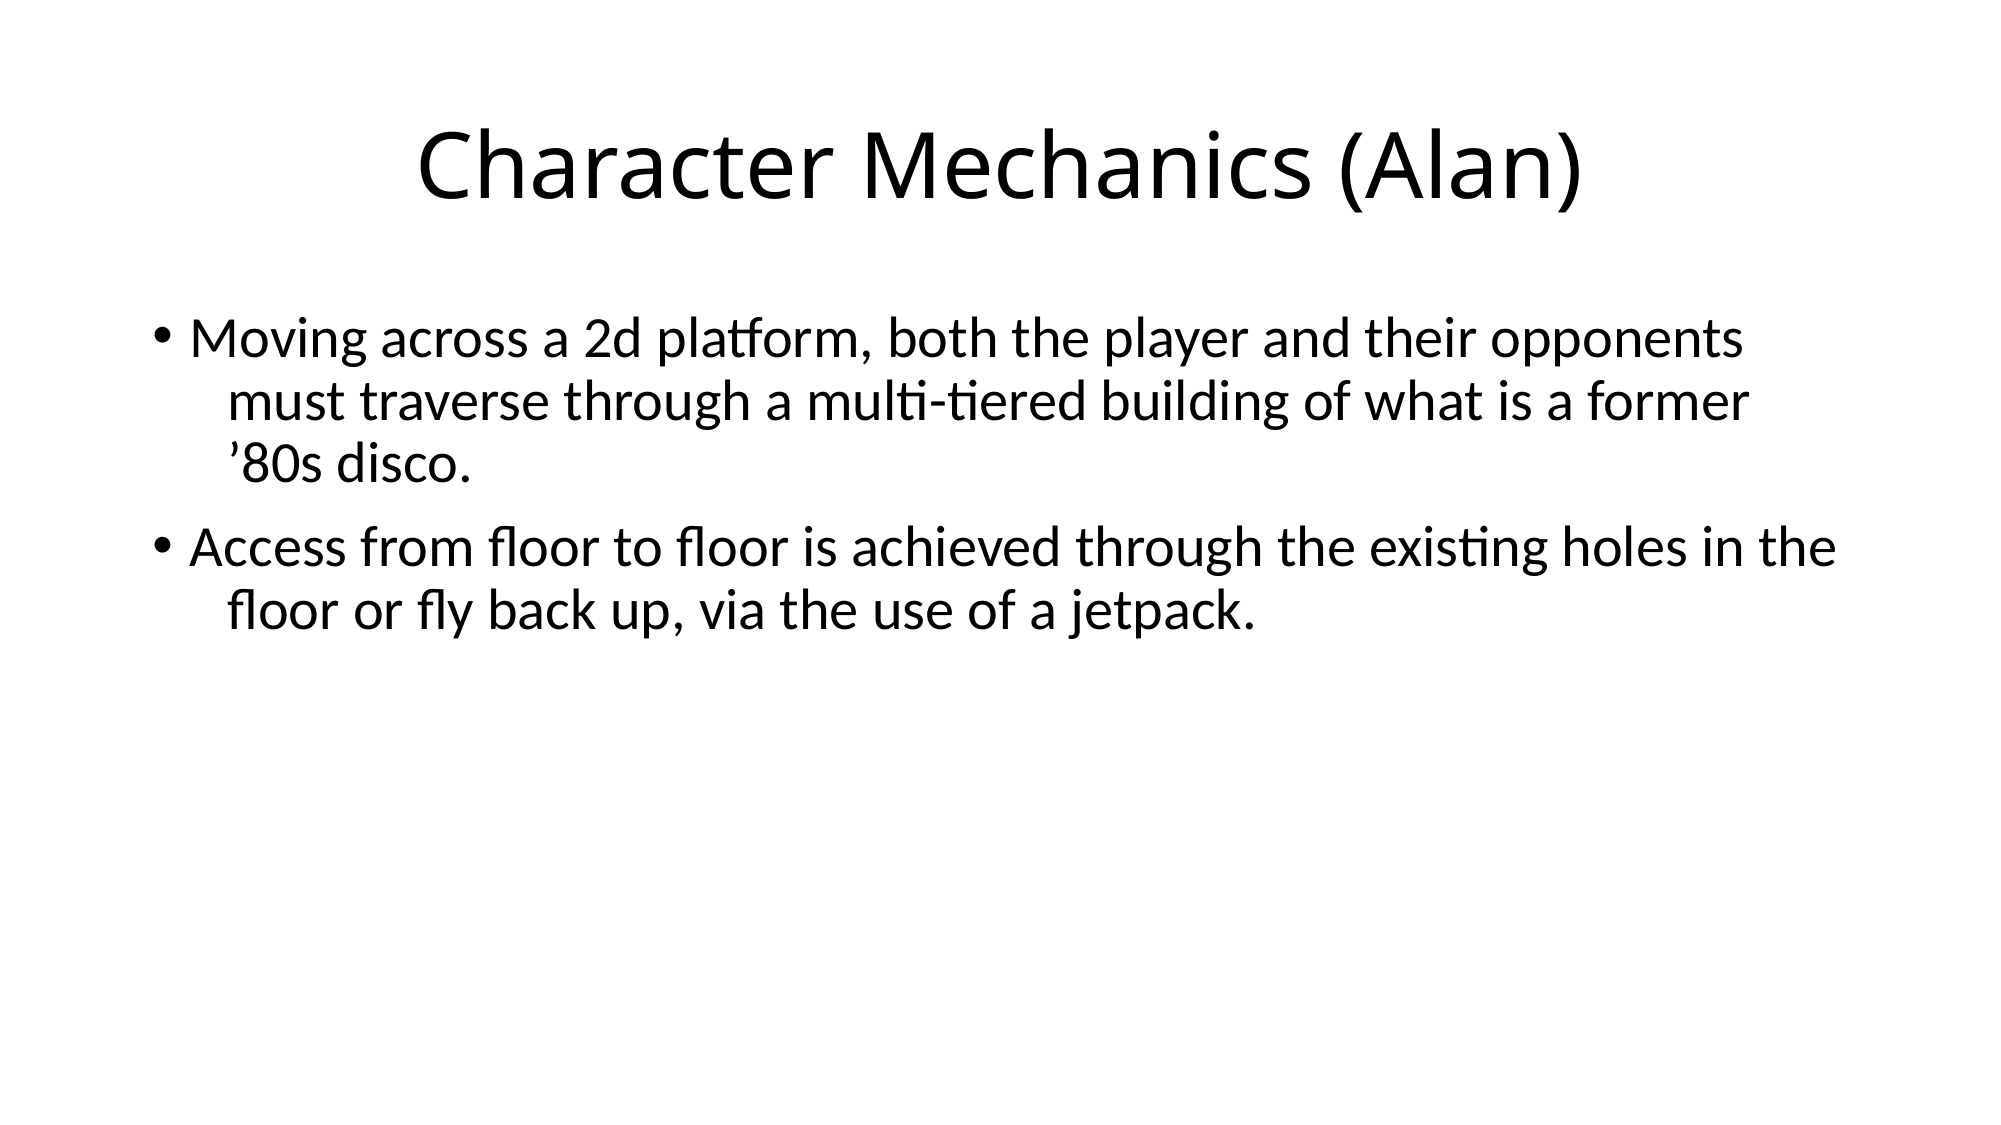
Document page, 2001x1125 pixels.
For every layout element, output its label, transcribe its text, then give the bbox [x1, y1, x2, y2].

list Moving across a 2d platform, both the player and their opponents must traverse through a multi-tiered building of what is a former ’80s disco. Access from floor to floor is achieved through the existing holes in the floor or fly back up, via the use of a jetpack. [137, 299, 1863, 1014]
title Character Mechanics (Alan) [137, 59, 1863, 278]
